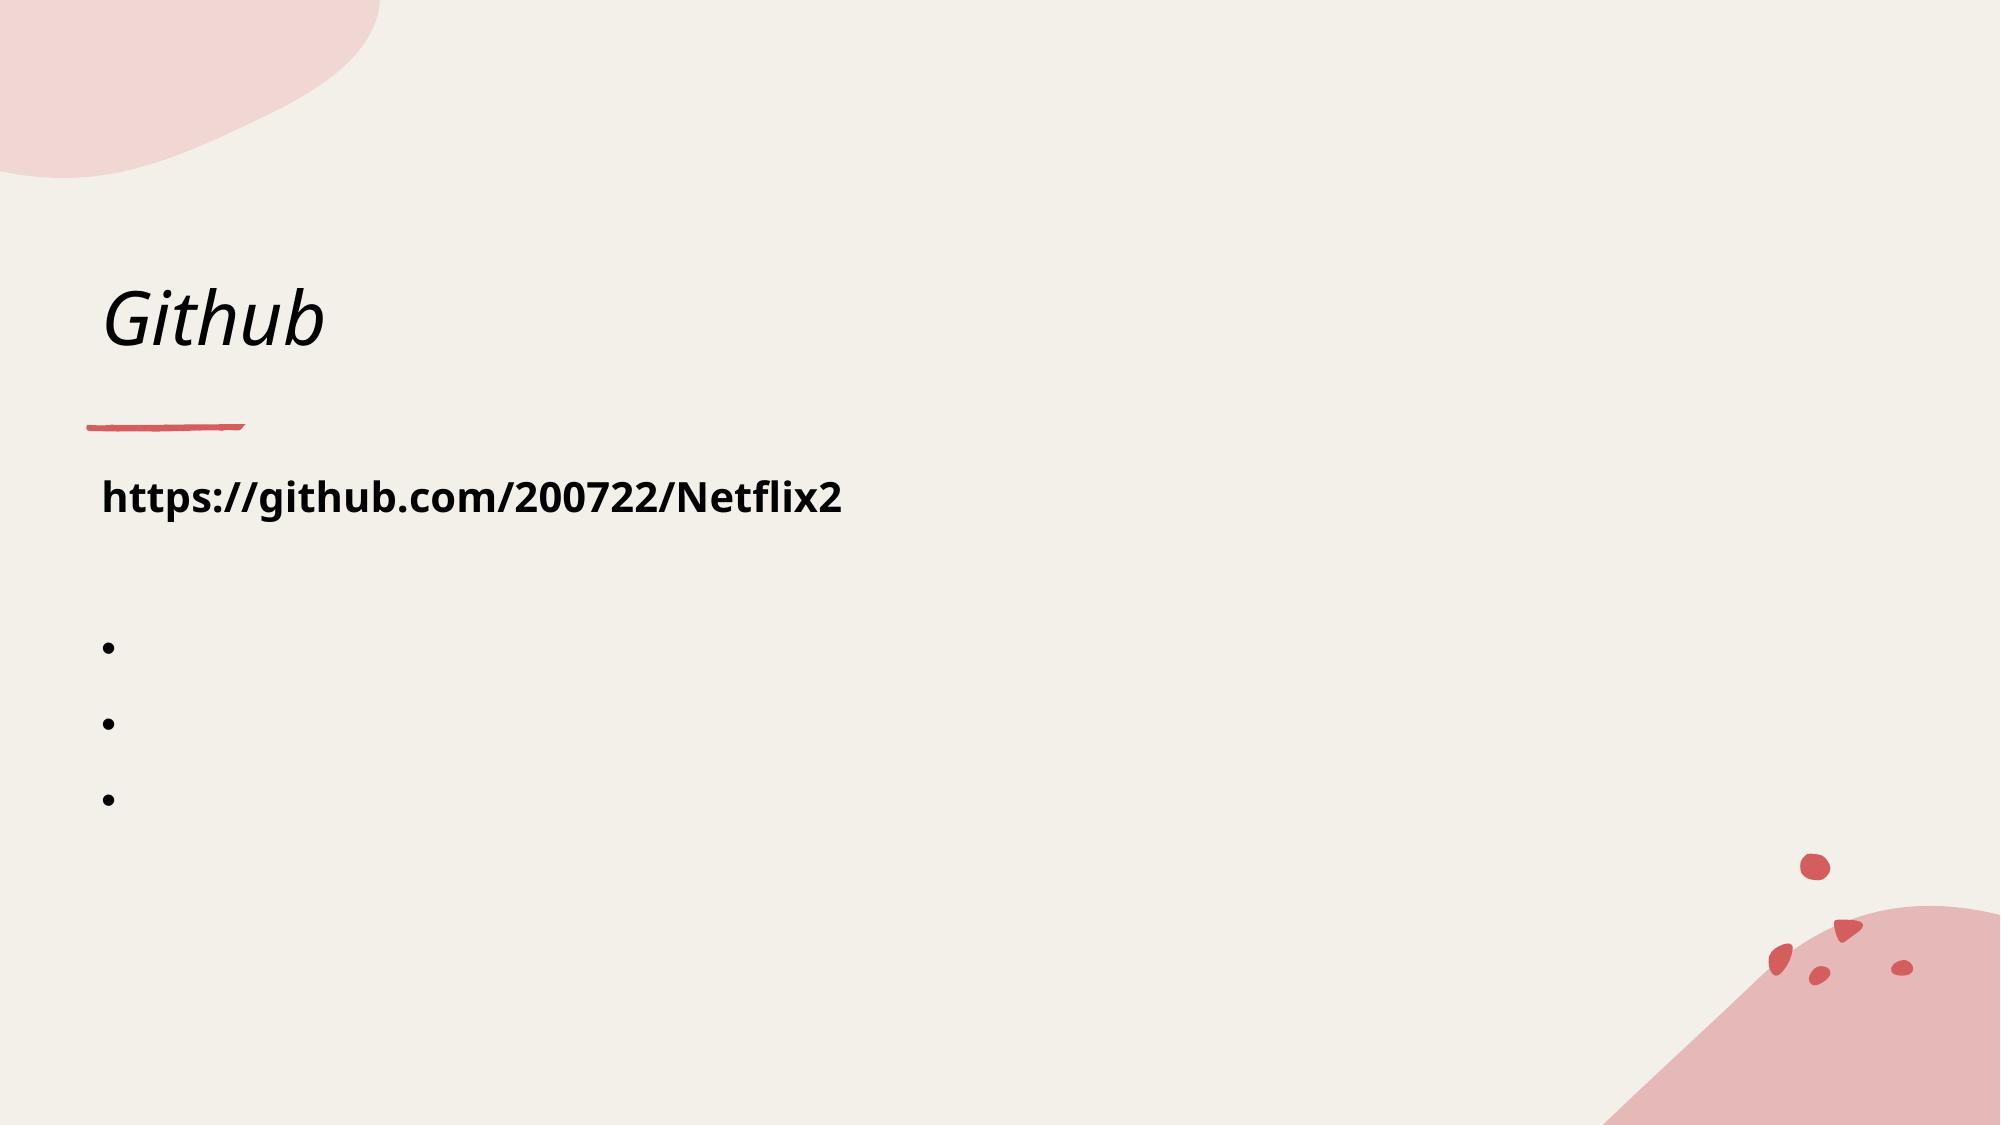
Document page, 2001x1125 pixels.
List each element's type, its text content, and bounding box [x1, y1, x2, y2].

subtitle https://github.com/200722/Netflix2 [86, 458, 1000, 996]
text_box [0, 0, 2000, 1125]
title Github [86, 129, 1000, 368]
